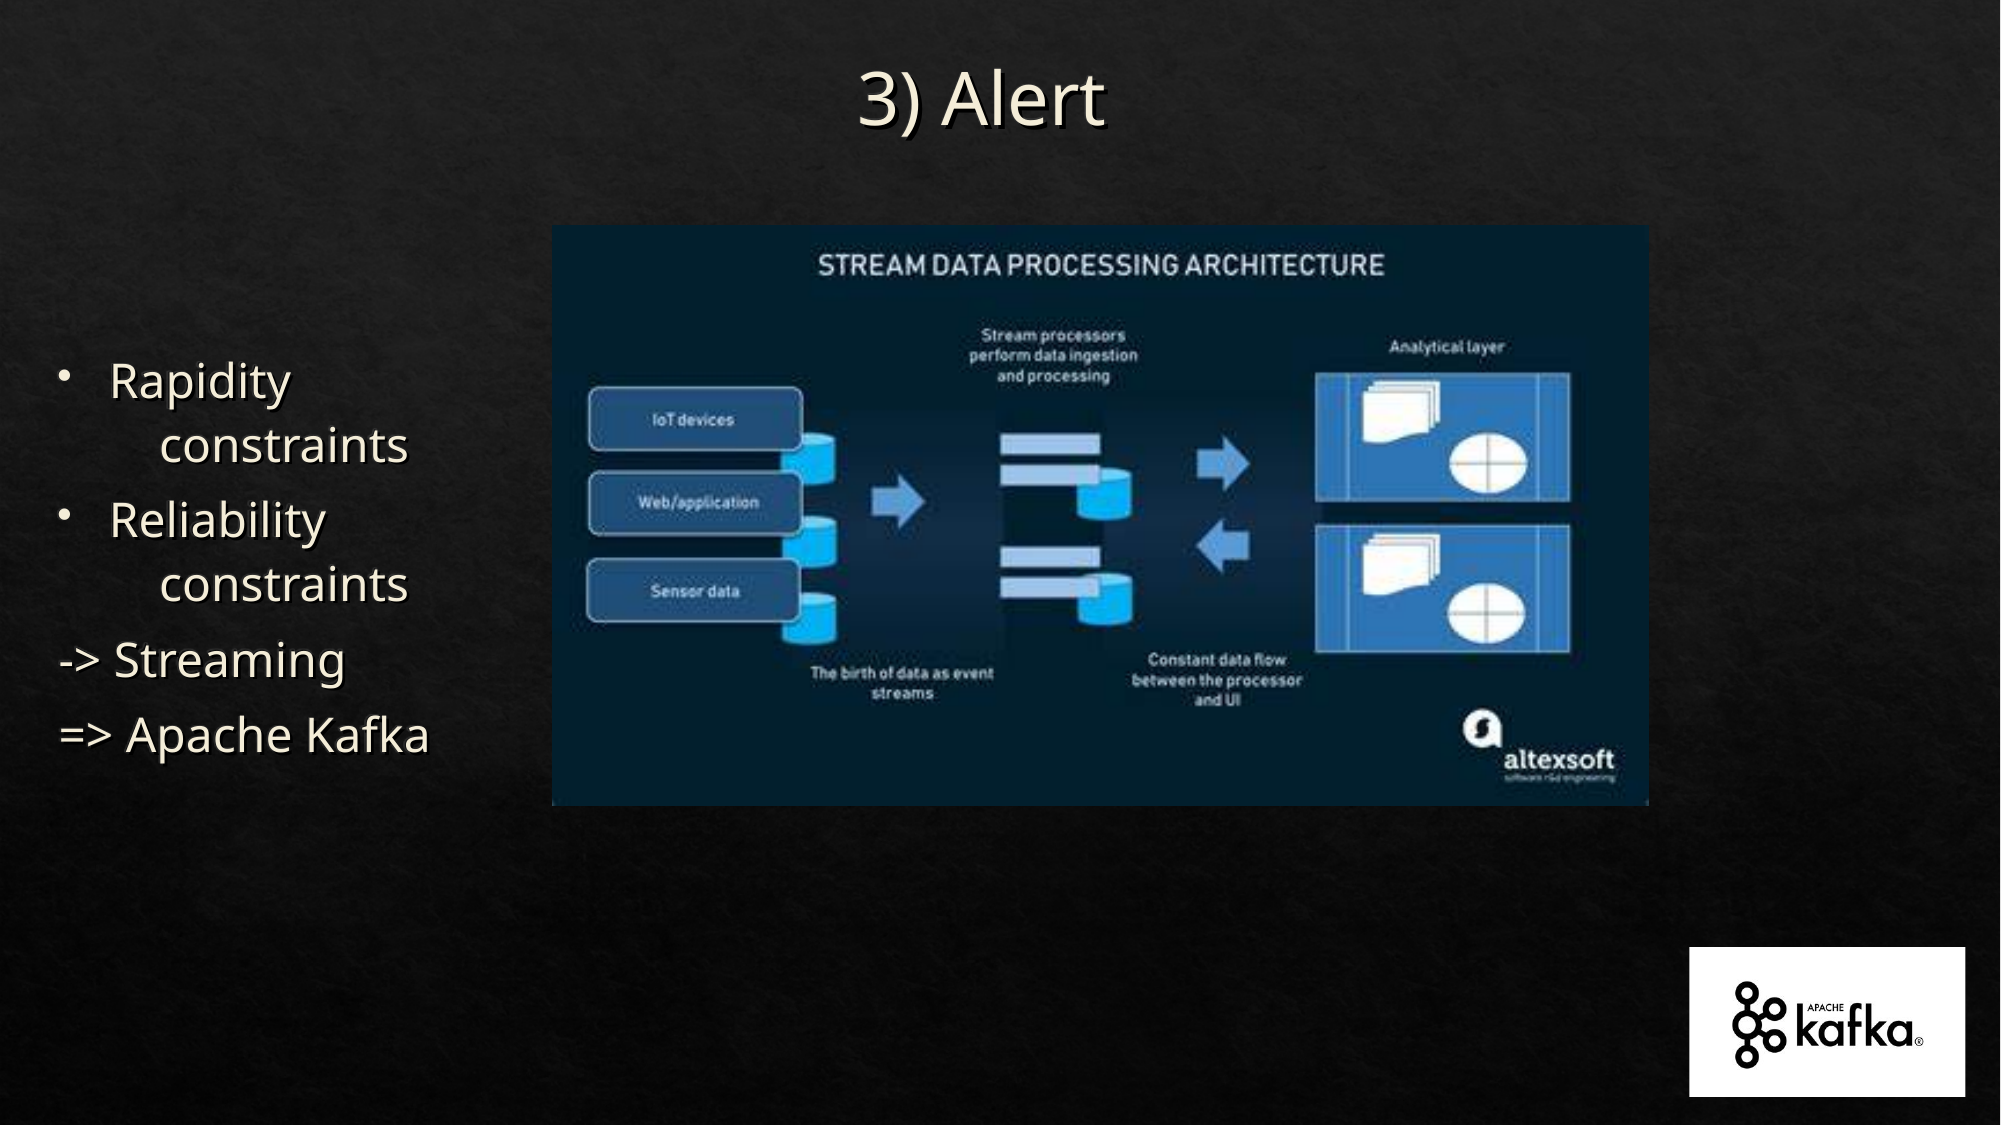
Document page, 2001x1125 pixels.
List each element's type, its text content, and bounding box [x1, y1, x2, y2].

title 3) Alert [132, 54, 1832, 150]
list Rapidity constraints Reliability constraints -> Streaming => Apache Kafka [31, 337, 541, 932]
picture [1689, 947, 1966, 1097]
picture [552, 225, 1649, 806]
